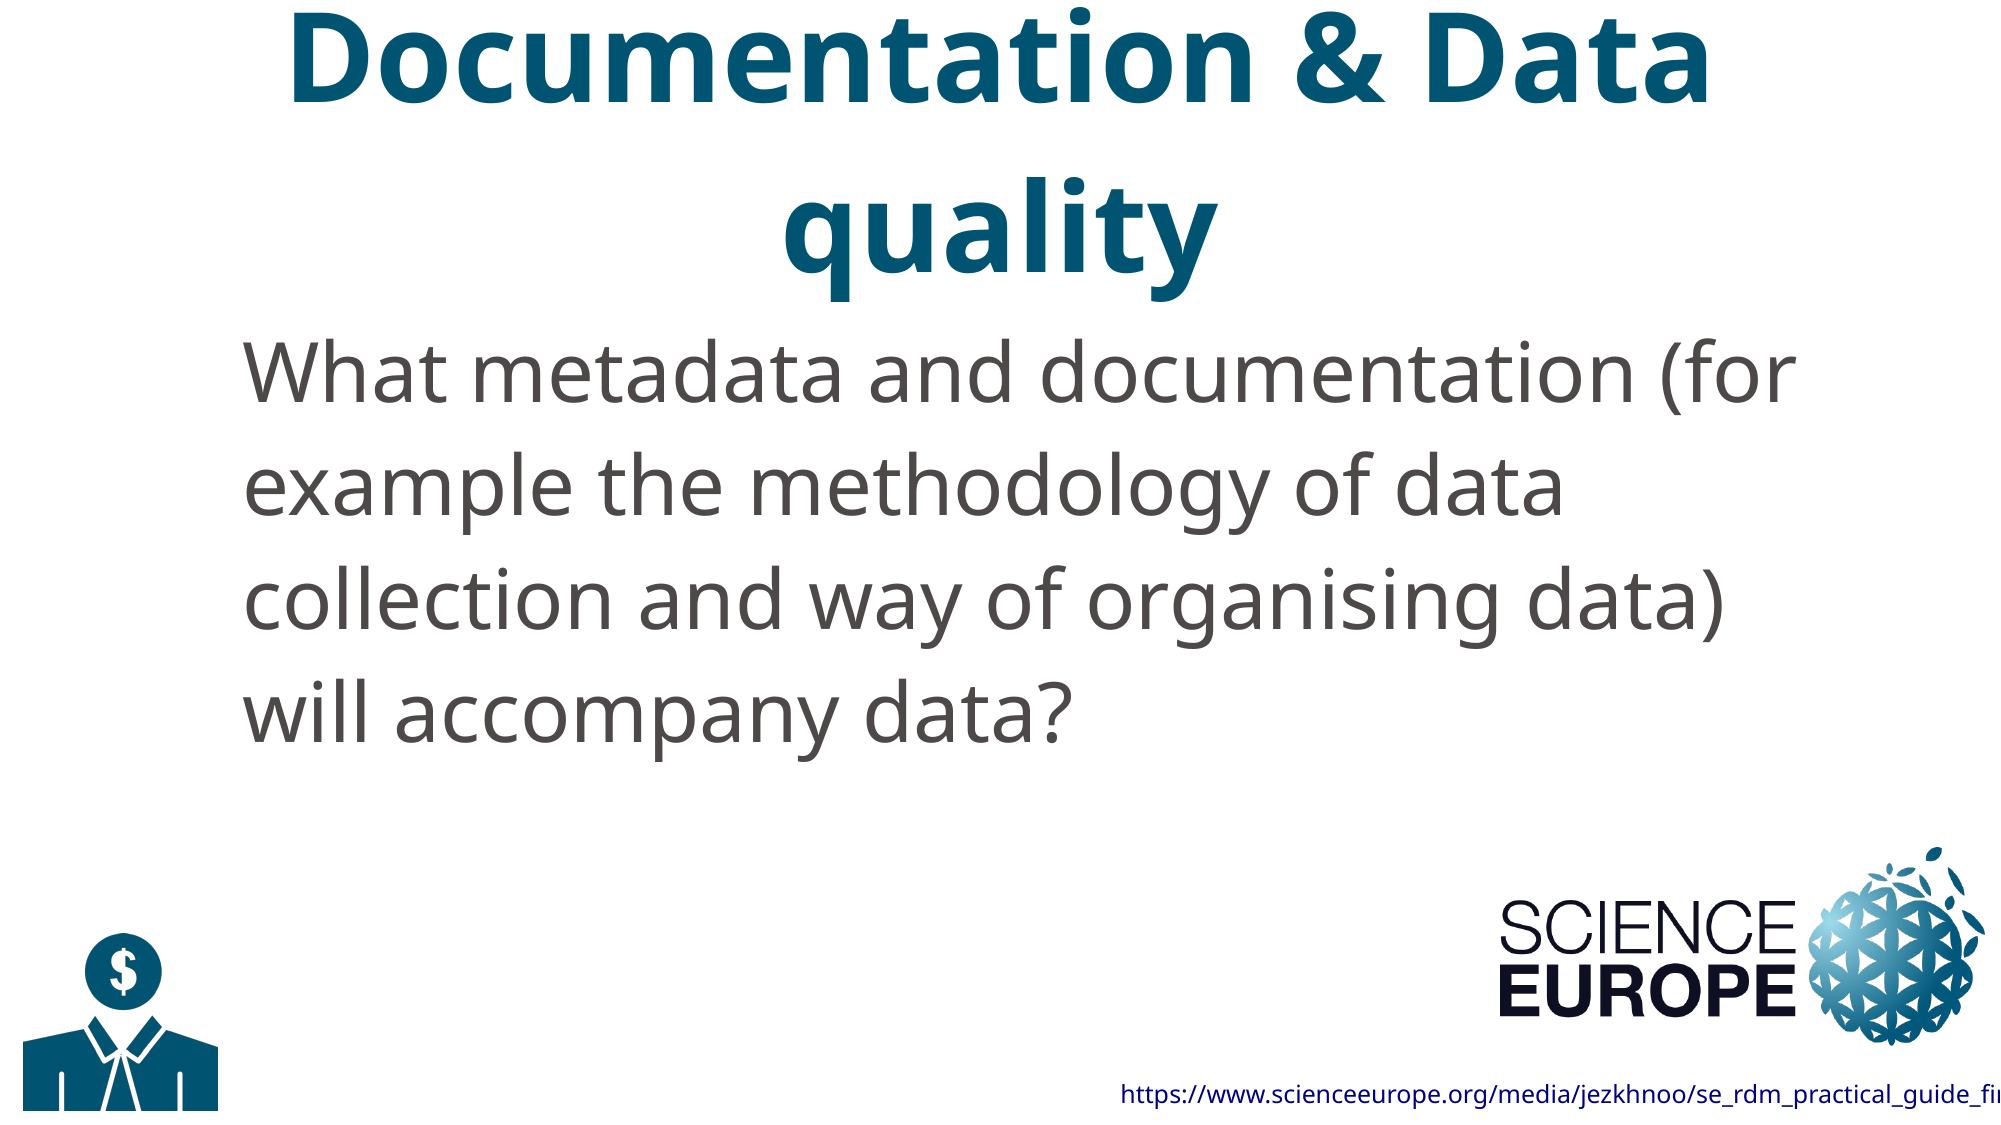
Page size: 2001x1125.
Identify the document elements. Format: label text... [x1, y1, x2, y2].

title Documentation & Data quality [100, 44, 1900, 233]
text_box https://www.scienceeurope.org/media/jezkhnoo/se_rdm_practical_guide_final.pdf [1105, 1068, 1985, 1109]
picture [1961, 979, 1967, 986]
picture [23, 933, 218, 1111]
picture [111, 948, 136, 995]
picture [178, 1072, 182, 1111]
text_box What metadata and documentation (for example the methodology of data collection and way of organising data) will accompany data? [192, 305, 1837, 904]
picture [1500, 847, 1985, 1046]
picture [60, 1072, 64, 1111]
picture [1930, 995, 1942, 1009]
picture [1943, 976, 1952, 989]
